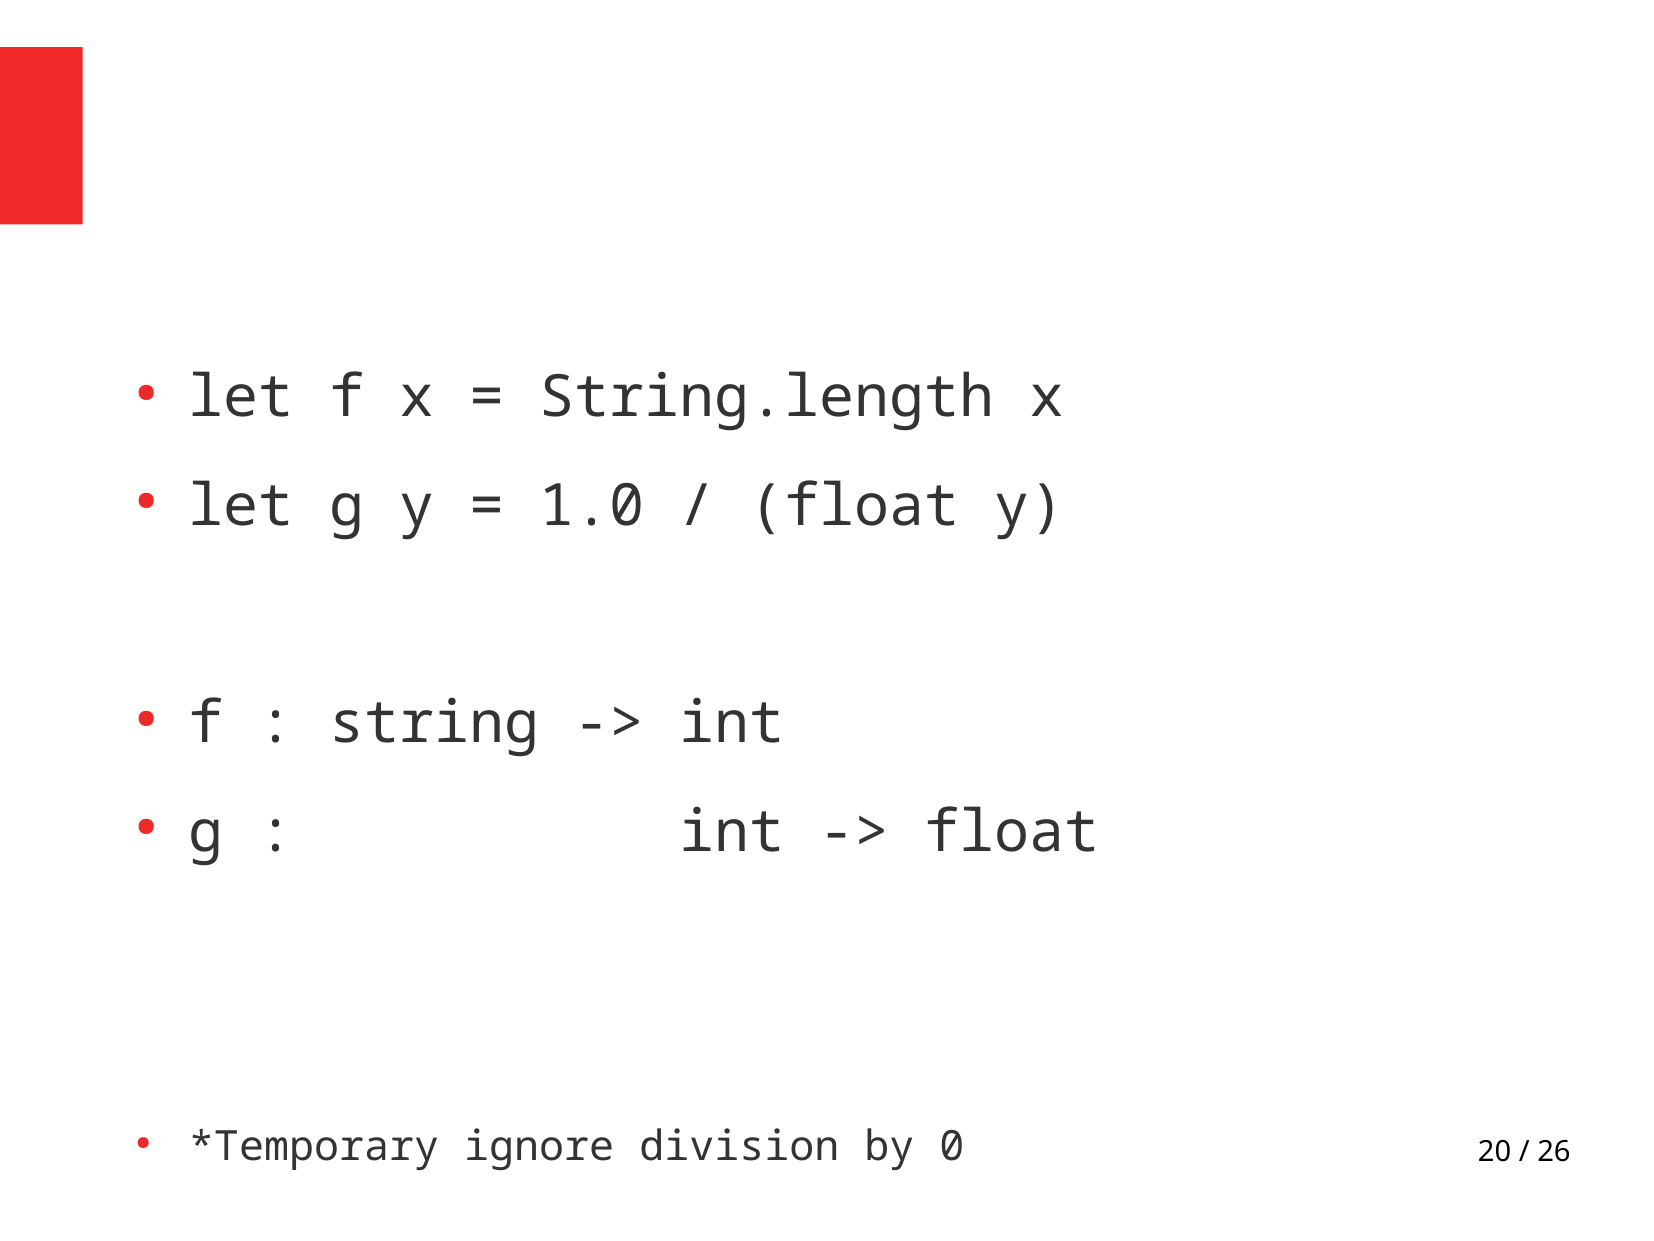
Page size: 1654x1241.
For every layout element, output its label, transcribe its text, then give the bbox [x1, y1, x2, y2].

list let f x = String.length x let g y = 1.0 / (float y) f : string -> int g : int -> float *Temporary ignore division by 0 [118, 354, 1536, 1074]
